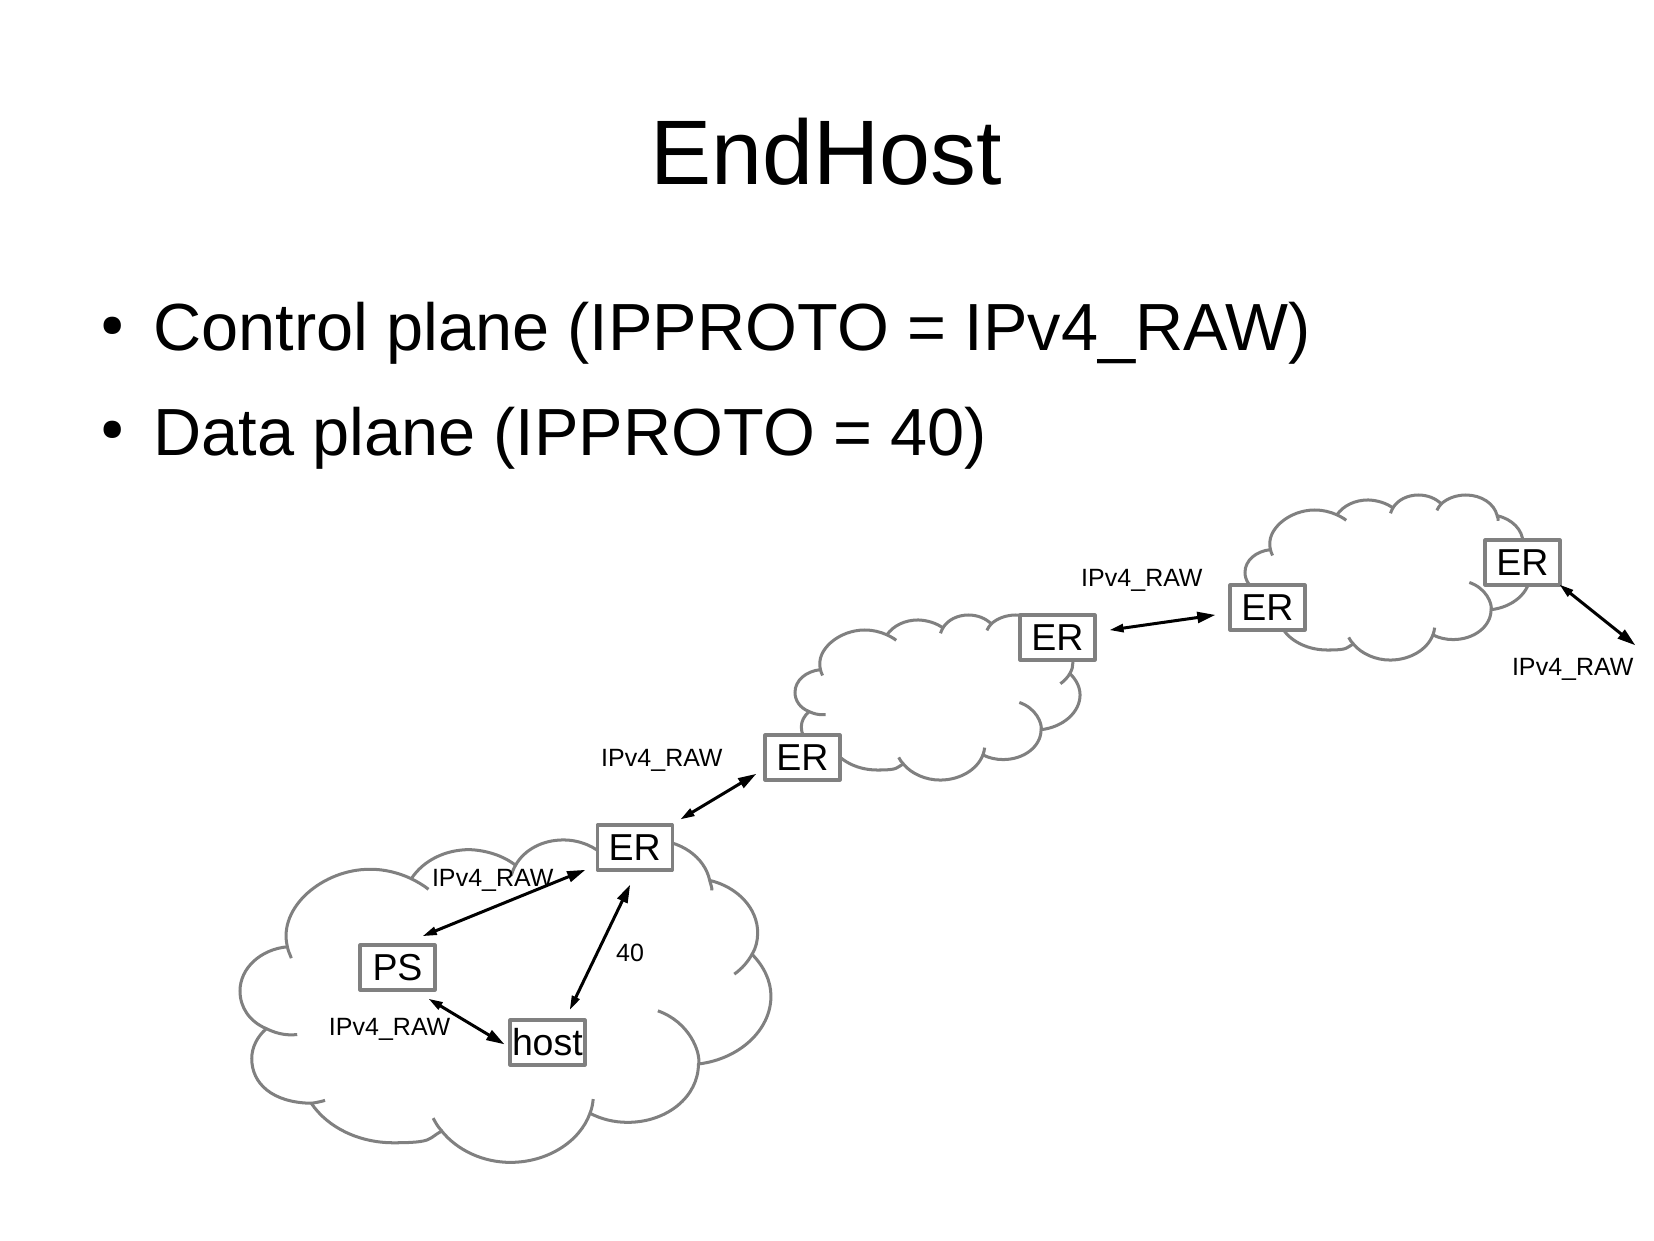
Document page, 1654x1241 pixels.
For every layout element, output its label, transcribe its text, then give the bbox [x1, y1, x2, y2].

text_box IPv4_RAW [1065, 555, 1220, 601]
text_box [1245, 495, 1528, 661]
text_box IPv4_RAW [1495, 644, 1651, 691]
text_box ER [1020, 615, 1096, 661]
title EndHost [82, 49, 1571, 257]
text_box [441, 849, 497, 855]
text_box ER [597, 825, 673, 871]
text_box PS [360, 945, 436, 991]
text_box ER [1485, 540, 1561, 586]
text_box [795, 615, 1081, 781]
text_box ER [1230, 585, 1306, 631]
text_box 40 [600, 930, 661, 976]
text_box ER [765, 735, 841, 781]
text_box IPv4_RAW [585, 735, 740, 781]
text_box IPv4_RAW [415, 855, 571, 901]
text_box [240, 839, 771, 1163]
text_box IPv4_RAW [312, 1003, 467, 1050]
text_box host [510, 1020, 586, 1066]
list Control plane (IPPROTO = IPv4_RAW) Data plane (IPPROTO = 40) [82, 290, 1538, 1010]
